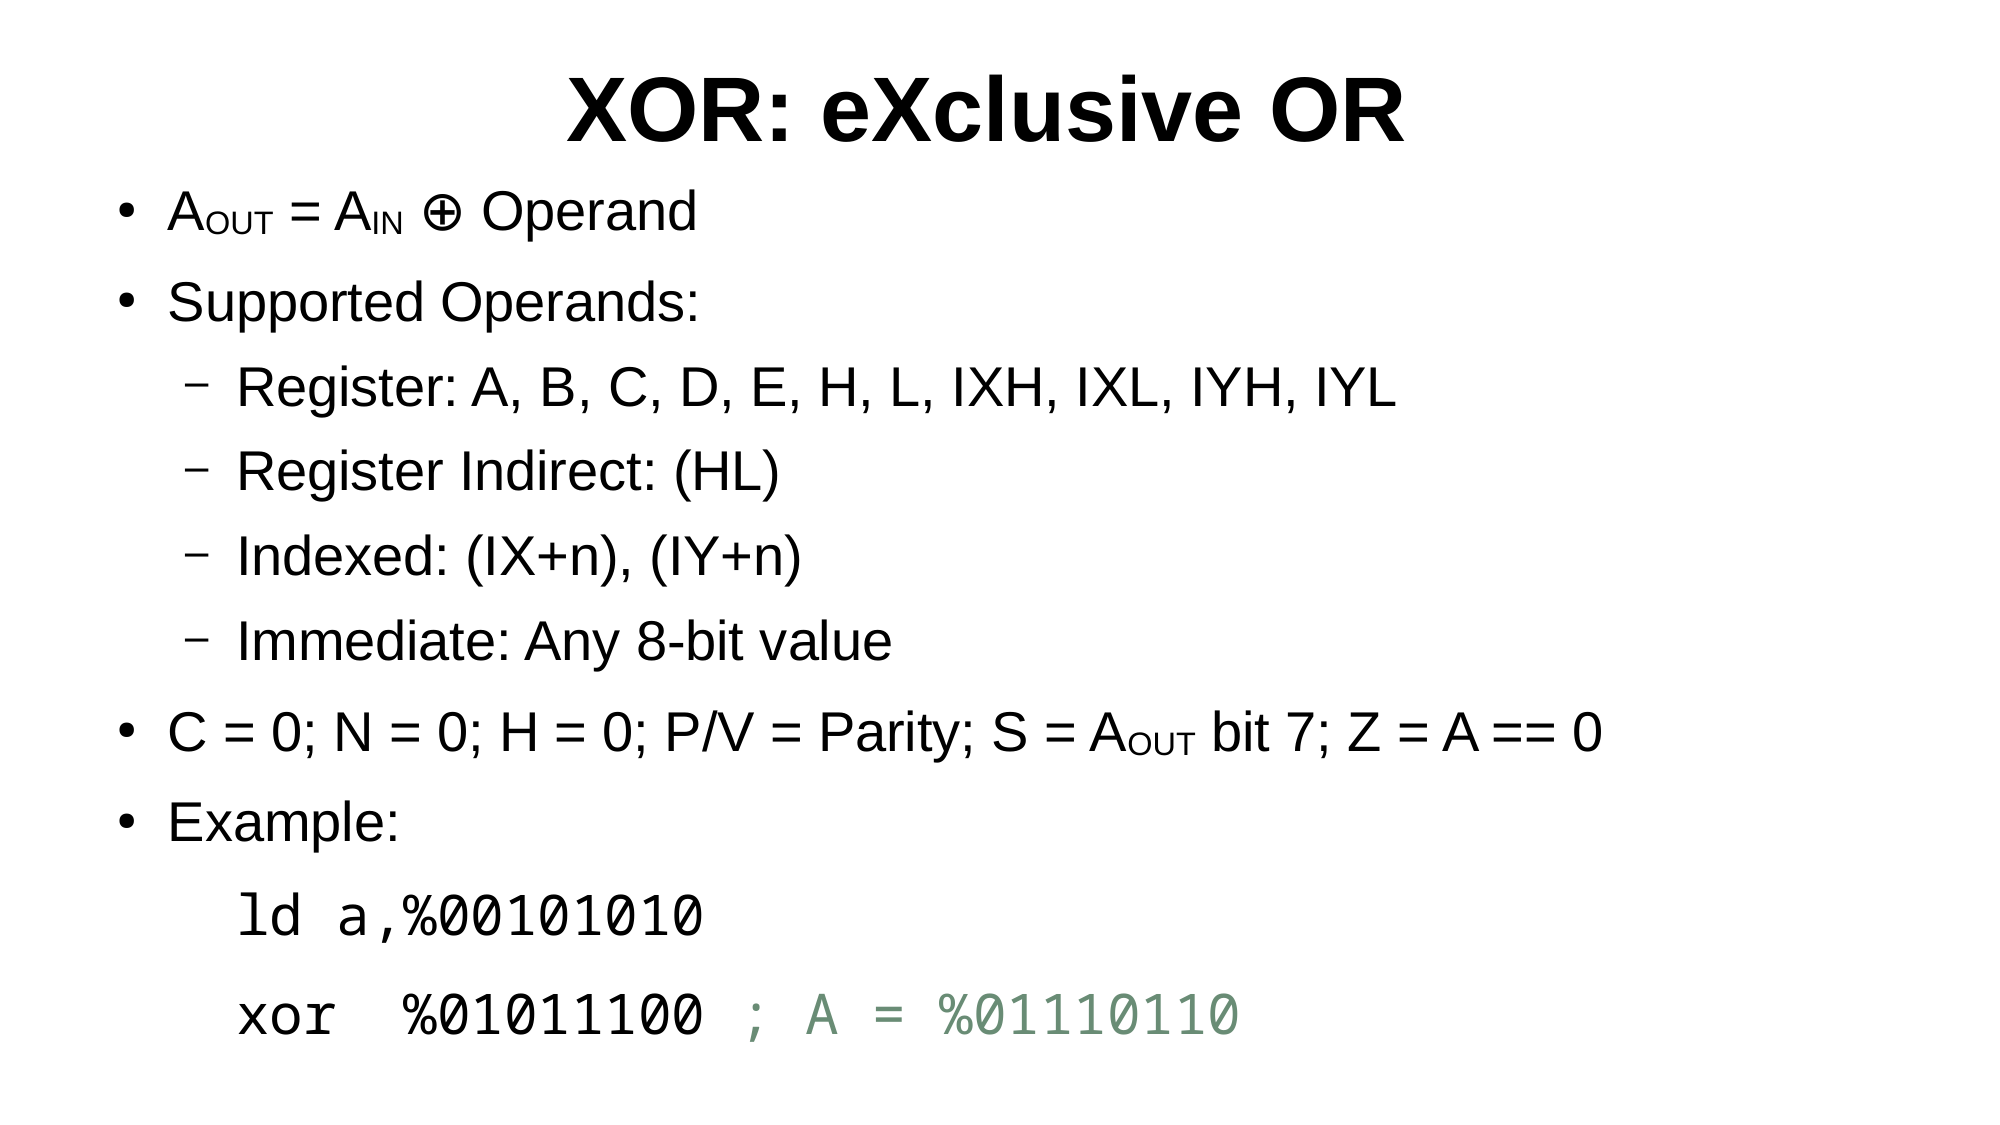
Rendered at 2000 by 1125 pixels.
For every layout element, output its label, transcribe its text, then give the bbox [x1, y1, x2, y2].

list AOUT = AIN ⊕ Operand Supported Operands: Register: A, B, C, D, E, H, L, IXH, IXL, IYH, IYL Register Indirect: (HL) Indexed: (IX+n), (IY+n) Immediate: Any 8-bit value C = 0; N = 0; H = 0; P/V = Parity; S = AOUT bit 7; Z = A == 0 Example: ld a,%00101010 xor %01011100 ; A = %01110110 [99, 179, 1935, 1060]
title XOR: eXclusive OR [137, 0, 1862, 179]
